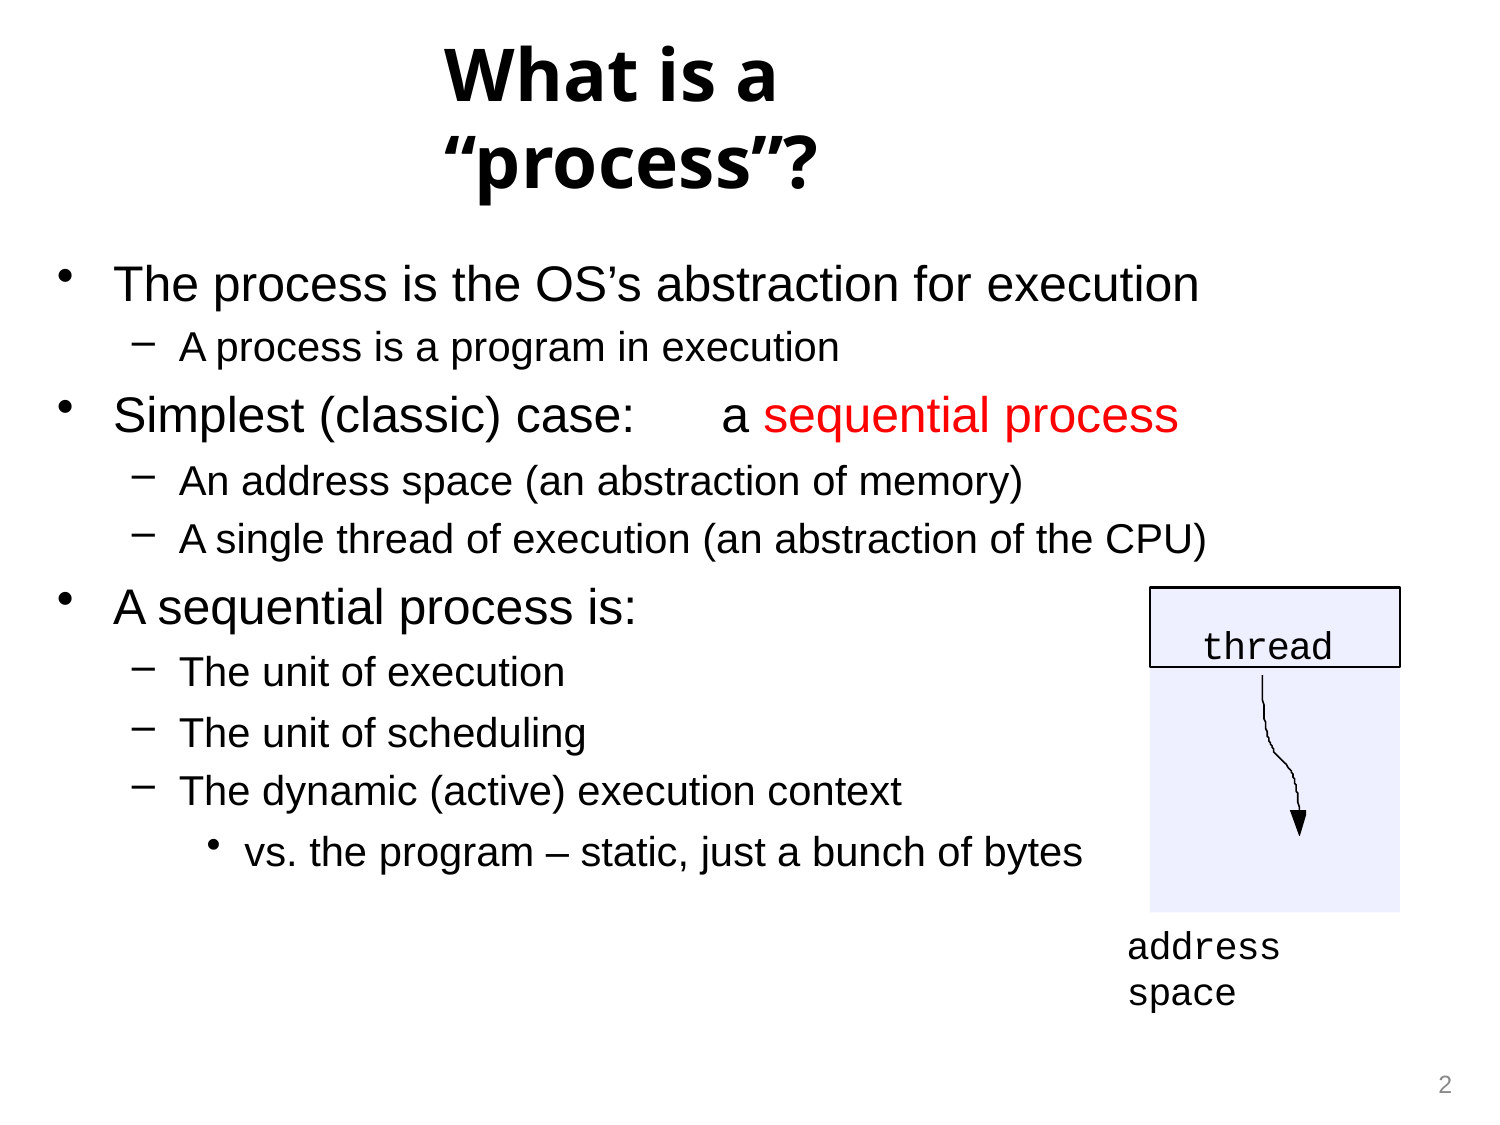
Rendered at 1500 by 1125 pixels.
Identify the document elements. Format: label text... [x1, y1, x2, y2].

text_box [1149, 668, 1400, 913]
text_box <number> [1423, 1069, 1459, 1099]
text_box thread [1149, 587, 1400, 668]
text_box address space [1124, 918, 1415, 1014]
text_box The process is the OS’s abstraction for execution A process is a program in execution Simplest (classic) case: a sequential process An address space (an abstraction of memory) A single thread of execution (an abstraction of the CPU) [54, 239, 1210, 563]
title What is a “process”? [442, 19, 1059, 210]
text_box A sequential process is: The unit of execution The unit of scheduling The dynamic (active) execution context vs. the program – static, just a bunch of bytes [54, 559, 1085, 875]
